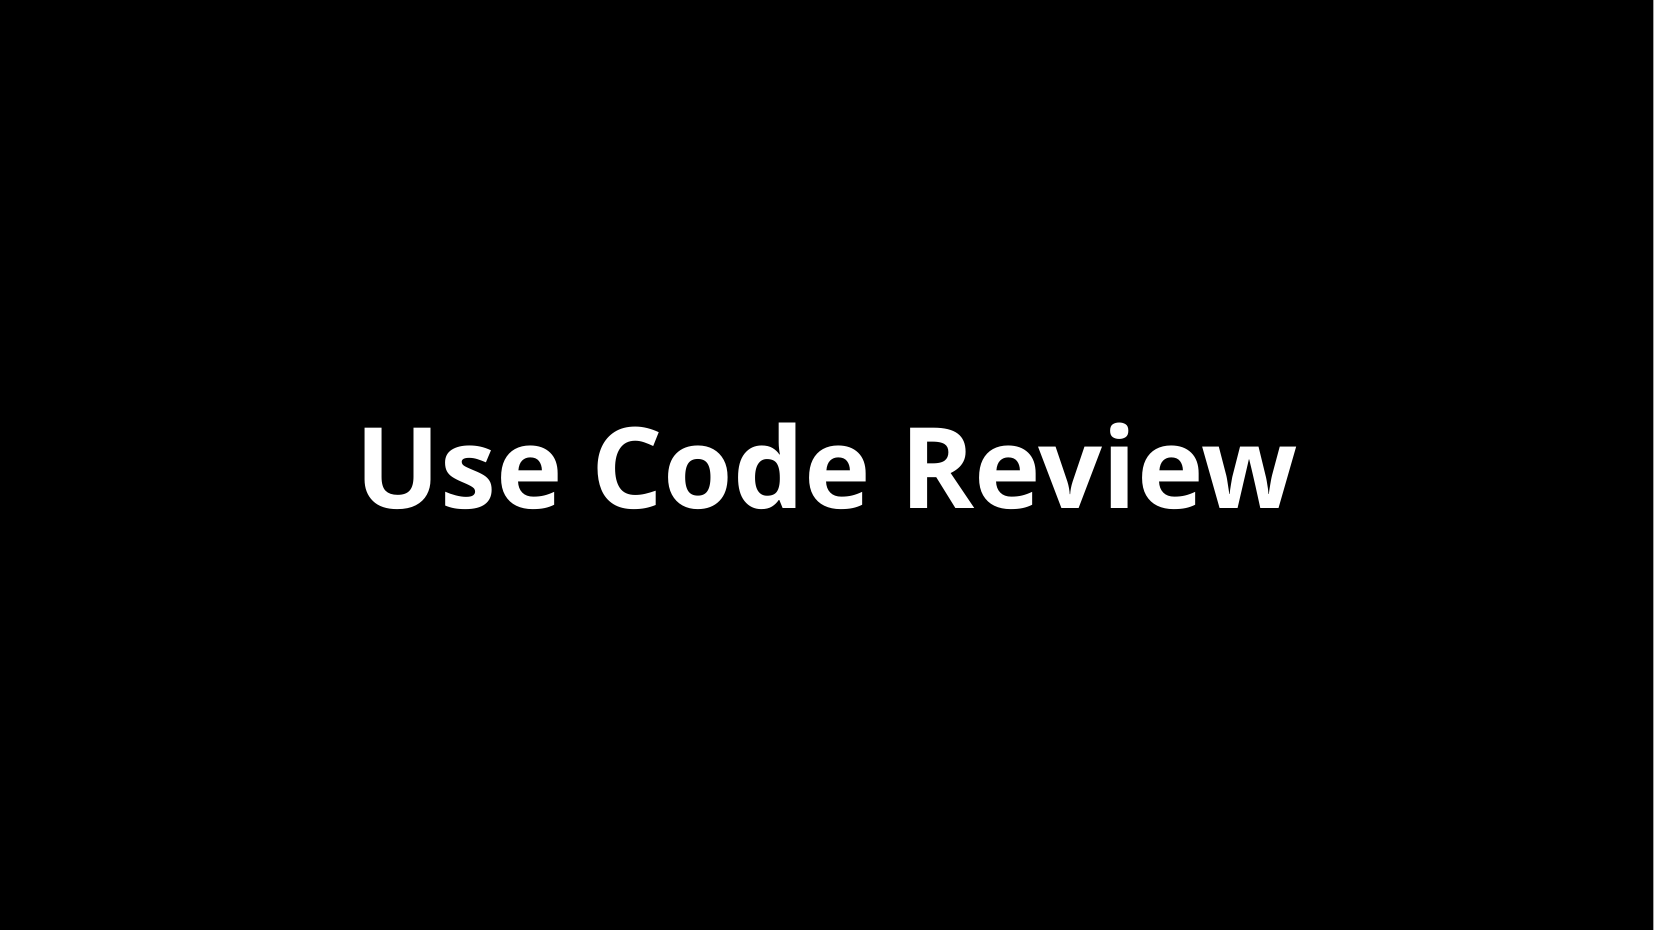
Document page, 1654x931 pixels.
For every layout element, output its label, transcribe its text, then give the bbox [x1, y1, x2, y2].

title Use Code Review [82, 323, 1571, 607]
